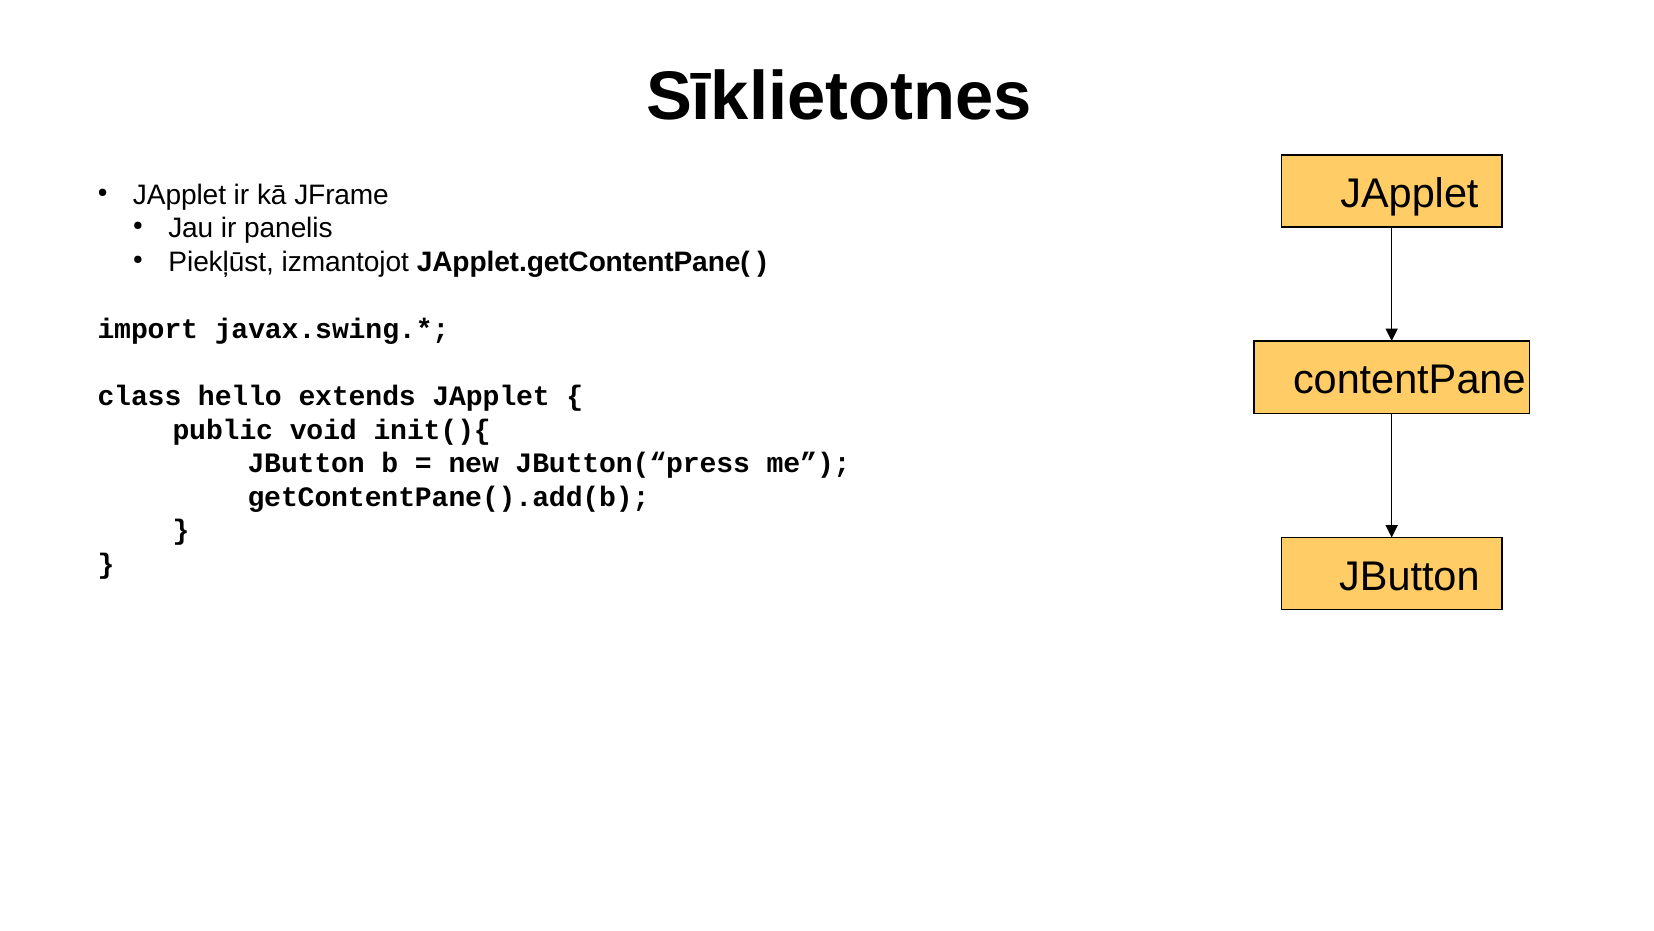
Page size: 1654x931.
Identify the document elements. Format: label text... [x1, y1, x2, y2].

title Sīklietotnes [82, 37, 1571, 147]
text_box JButton [1281, 537, 1502, 610]
text_box JApplet [1281, 154, 1502, 228]
text_box JApplet ir kā JFrame Jau ir panelis Piekļūst, izmantojot JApplet.getContentPane( ) import javax.swing.*; class hello extends JApplet { public void init(){ JButton b = new JButton(“press me”); getContentPane().add(b); } } [82, 168, 1538, 889]
text_box contentPane [1253, 340, 1530, 414]
